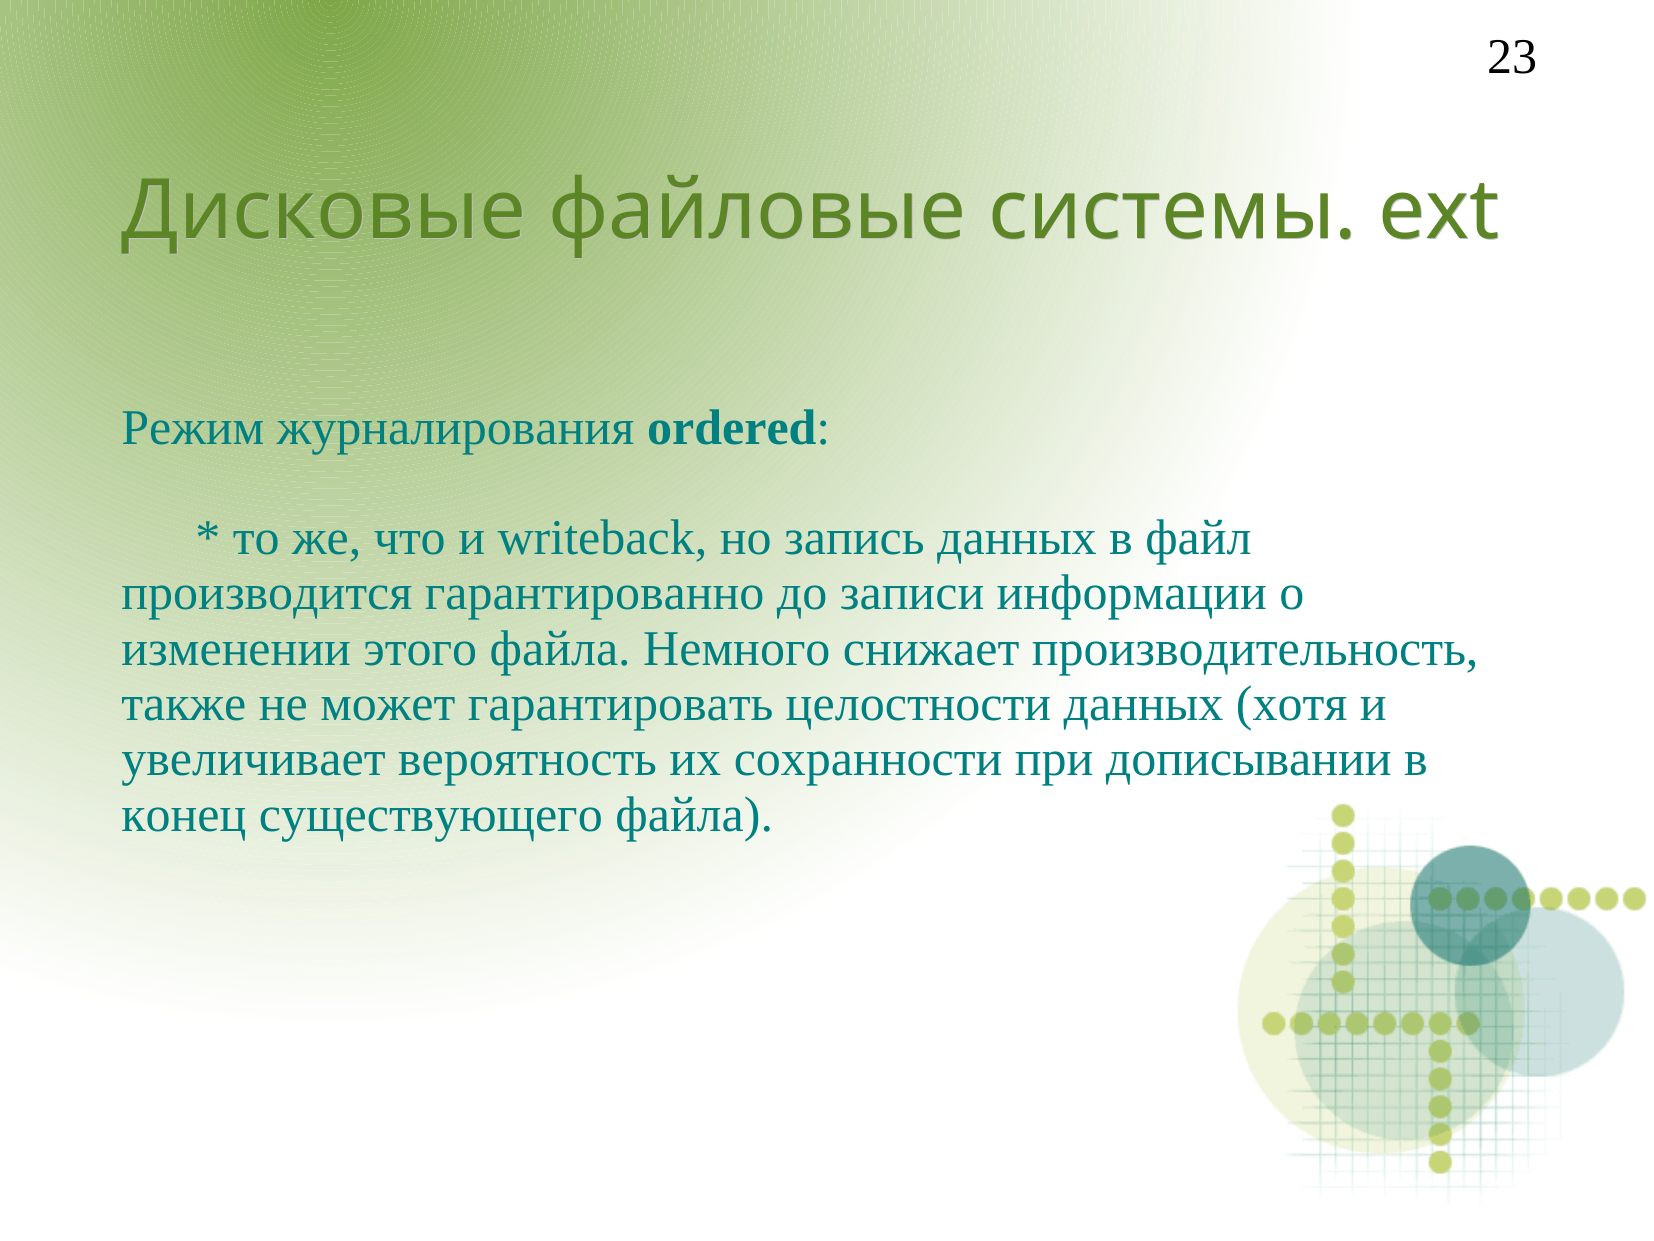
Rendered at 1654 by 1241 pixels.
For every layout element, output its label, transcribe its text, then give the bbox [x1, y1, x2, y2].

title Дисковые файловые системы. ext [121, 102, 1534, 311]
subtitle Режим журналирования ordered: * то же, что и writeback, но запись данных в файл производится гарантированно до записи информации о изменении этого файла. Немного снижает производительность, также не может гарантировать целостности данных (хотя и увеличивает вероятность их сохранности при дописывании в конец существующего файла). [121, 311, 1534, 1067]
picture [1224, 792, 1654, 1211]
text_box <номер> [1498, 29, 1654, 89]
